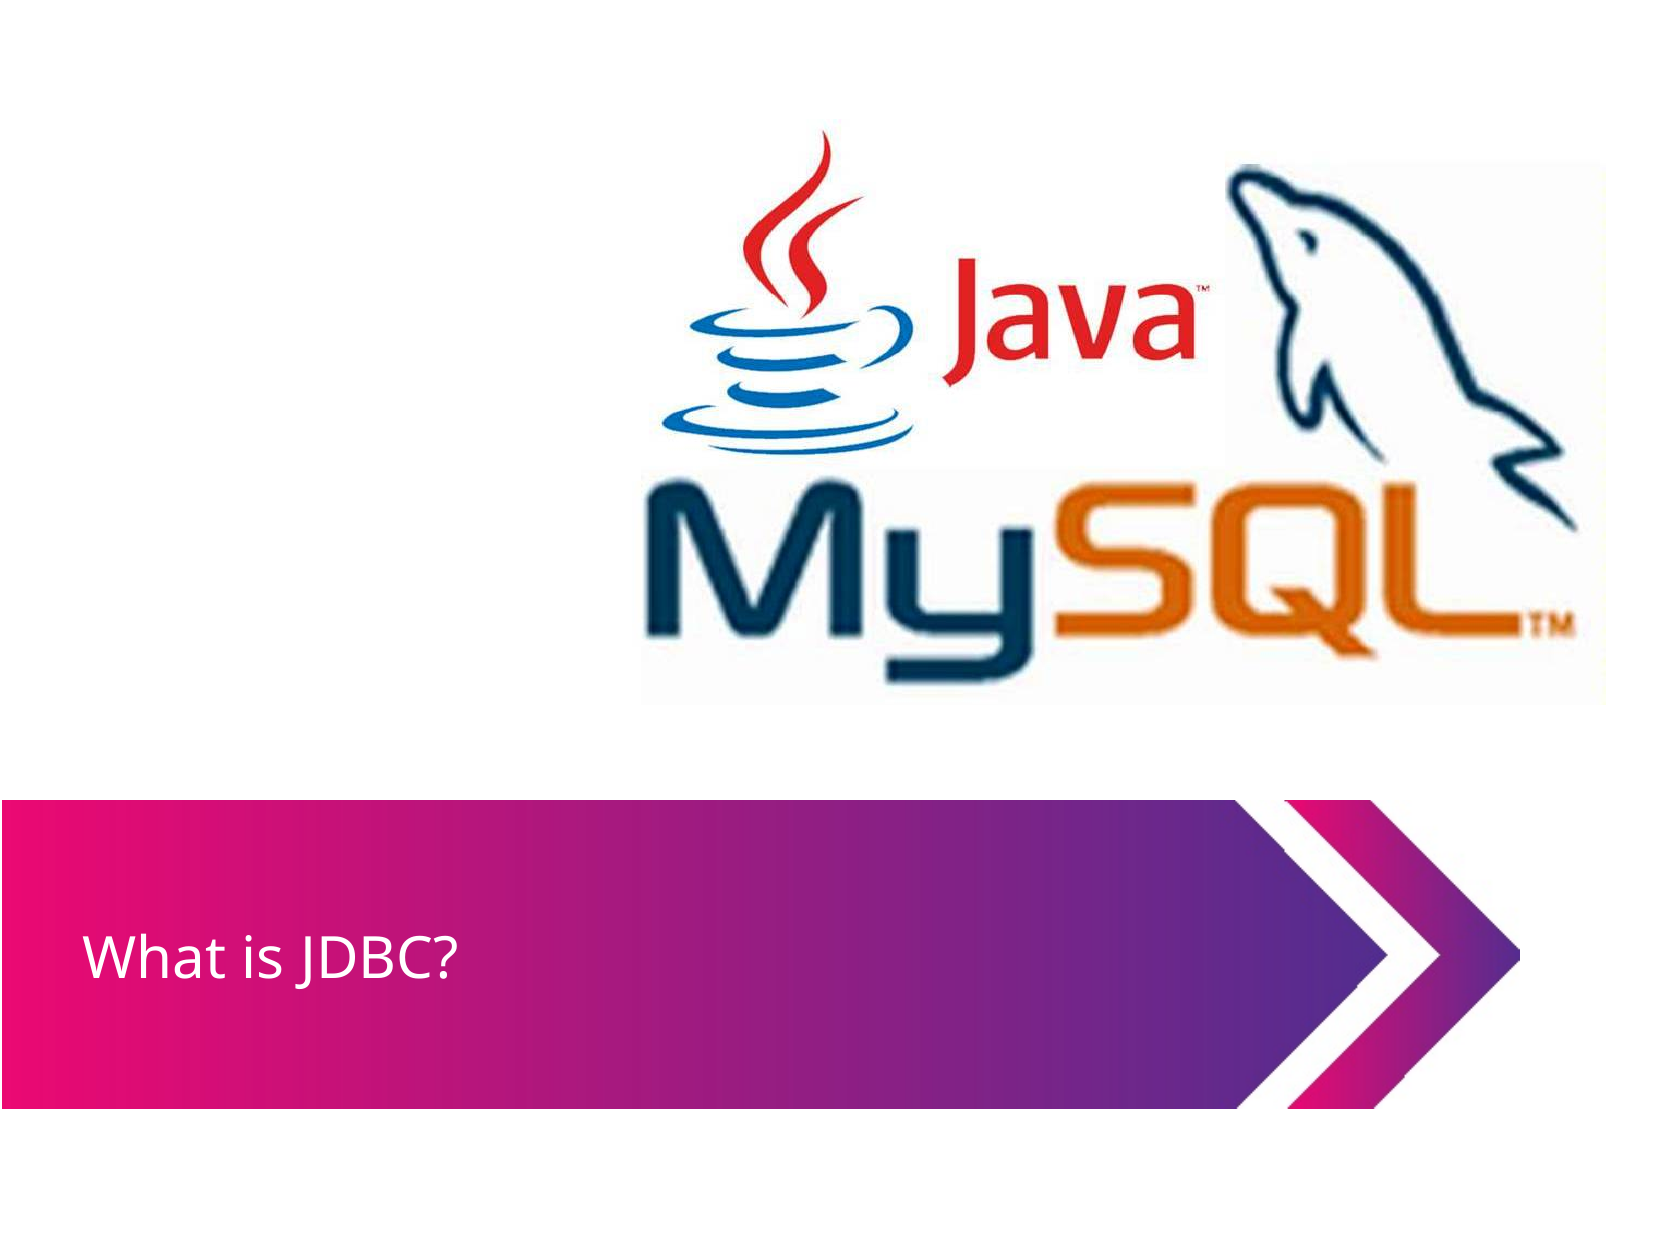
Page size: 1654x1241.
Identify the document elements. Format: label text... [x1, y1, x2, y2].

picture [2, 800, 1520, 1109]
title What is JDBC? [82, 852, 1396, 1060]
picture [615, 119, 1606, 706]
